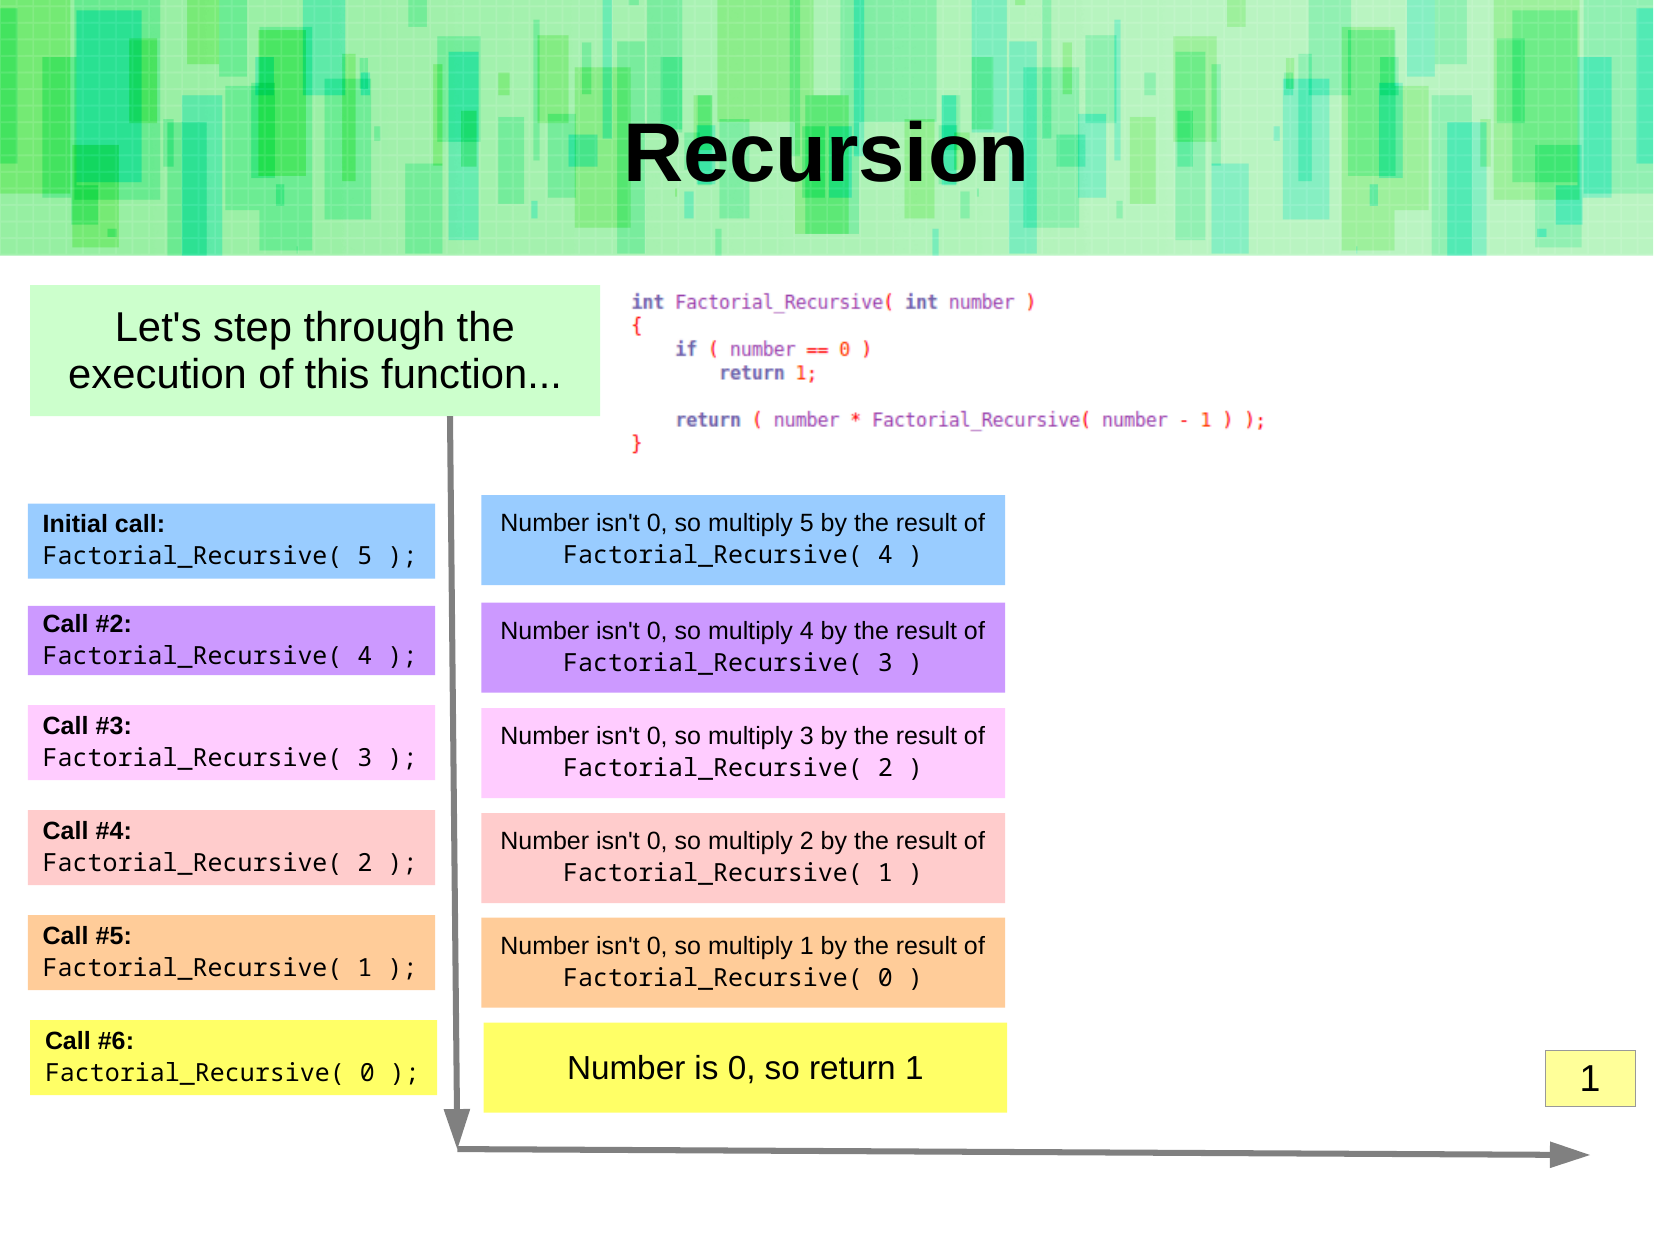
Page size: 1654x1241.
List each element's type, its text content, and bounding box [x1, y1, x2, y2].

picture [0, 0, 1654, 1241]
text_box Number isn't 0, so multiply 1 by the result of Factorial_Recursive( 0 ) [481, 917, 1006, 1008]
text_box Call #4: Factorial_Recursive( 2 ); [27, 810, 436, 886]
text_box Number isn't 0, so multiply 3 by the result of Factorial_Recursive( 2 ) [481, 708, 1006, 799]
text_box 1 [1545, 1050, 1636, 1107]
text_box Call #5: Factorial_Recursive( 1 ); [27, 915, 436, 991]
text_box Call #6: Factorial_Recursive( 0 ); [30, 1020, 438, 1096]
text_box Call #2: Factorial_Recursive( 4 ); [27, 605, 436, 676]
text_box Number isn't 0, so multiply 5 by the result of Factorial_Recursive( 4 ) [481, 495, 1006, 586]
text_box Number isn't 0, so multiply 2 by the result of Factorial_Recursive( 1 ) [481, 813, 1006, 904]
text_box Call #3: Factorial_Recursive( 3 ); [27, 705, 436, 781]
text_box Initial call: Factorial_Recursive( 5 ); [27, 503, 436, 579]
text_box Number is 0, so return 1 [483, 1022, 1008, 1113]
title Recursion [82, 49, 1571, 257]
text_box Let's step through the execution of this function... [30, 285, 601, 417]
text_box Number isn't 0, so multiply 4 by the result of Factorial_Recursive( 3 ) [481, 602, 1006, 693]
